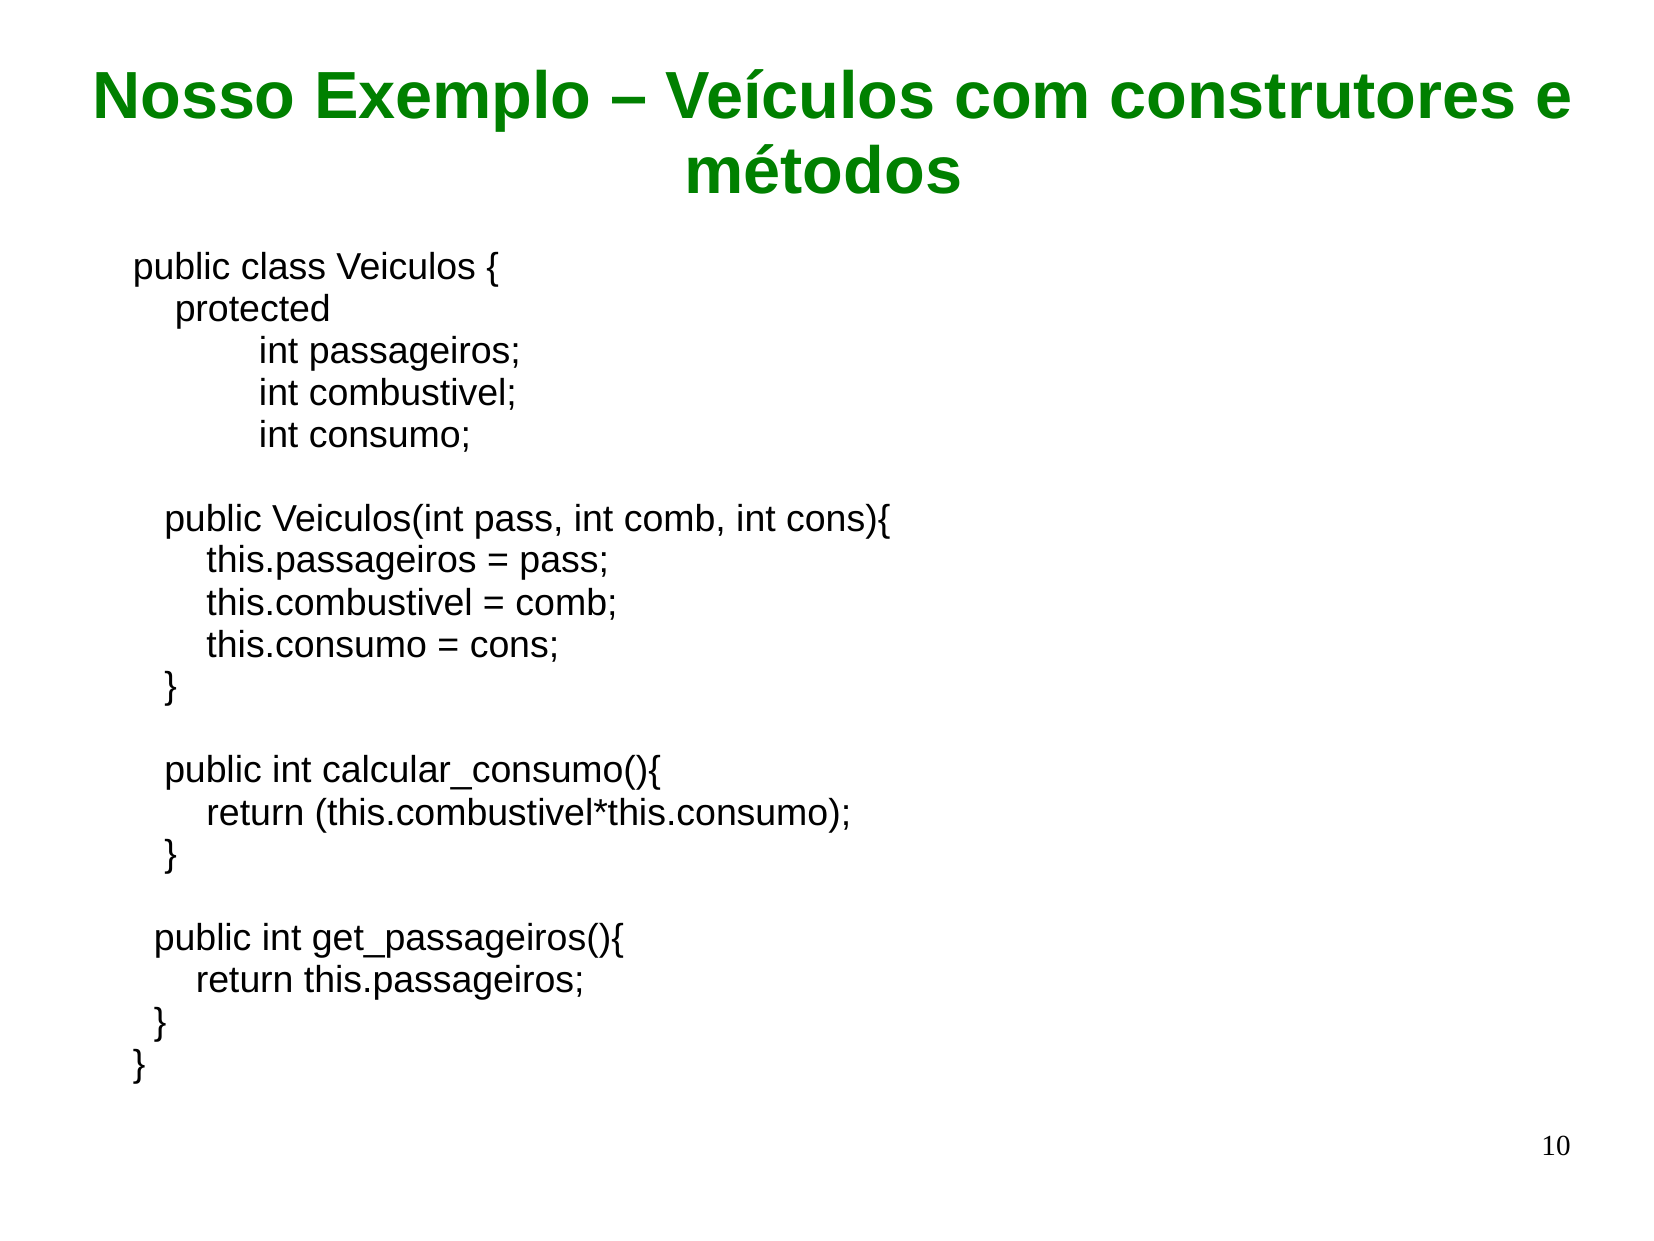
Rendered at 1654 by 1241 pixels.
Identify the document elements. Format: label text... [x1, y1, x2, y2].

text_box public class Veiculos { protected int passageiros; int combustivel; int consumo; public Veiculos(int pass, int comb, int cons){ this.passageiros = pass; this.combustivel = comb; this.consumo = cons; } public int calcular_consumo(){ return (this.combustivel*this.consumo); } public int get_passageiros(){ return this.passageiros; } } [118, 237, 1506, 1094]
title Nosso Exemplo – Veículos com construtores e métodos [88, 29, 1577, 237]
